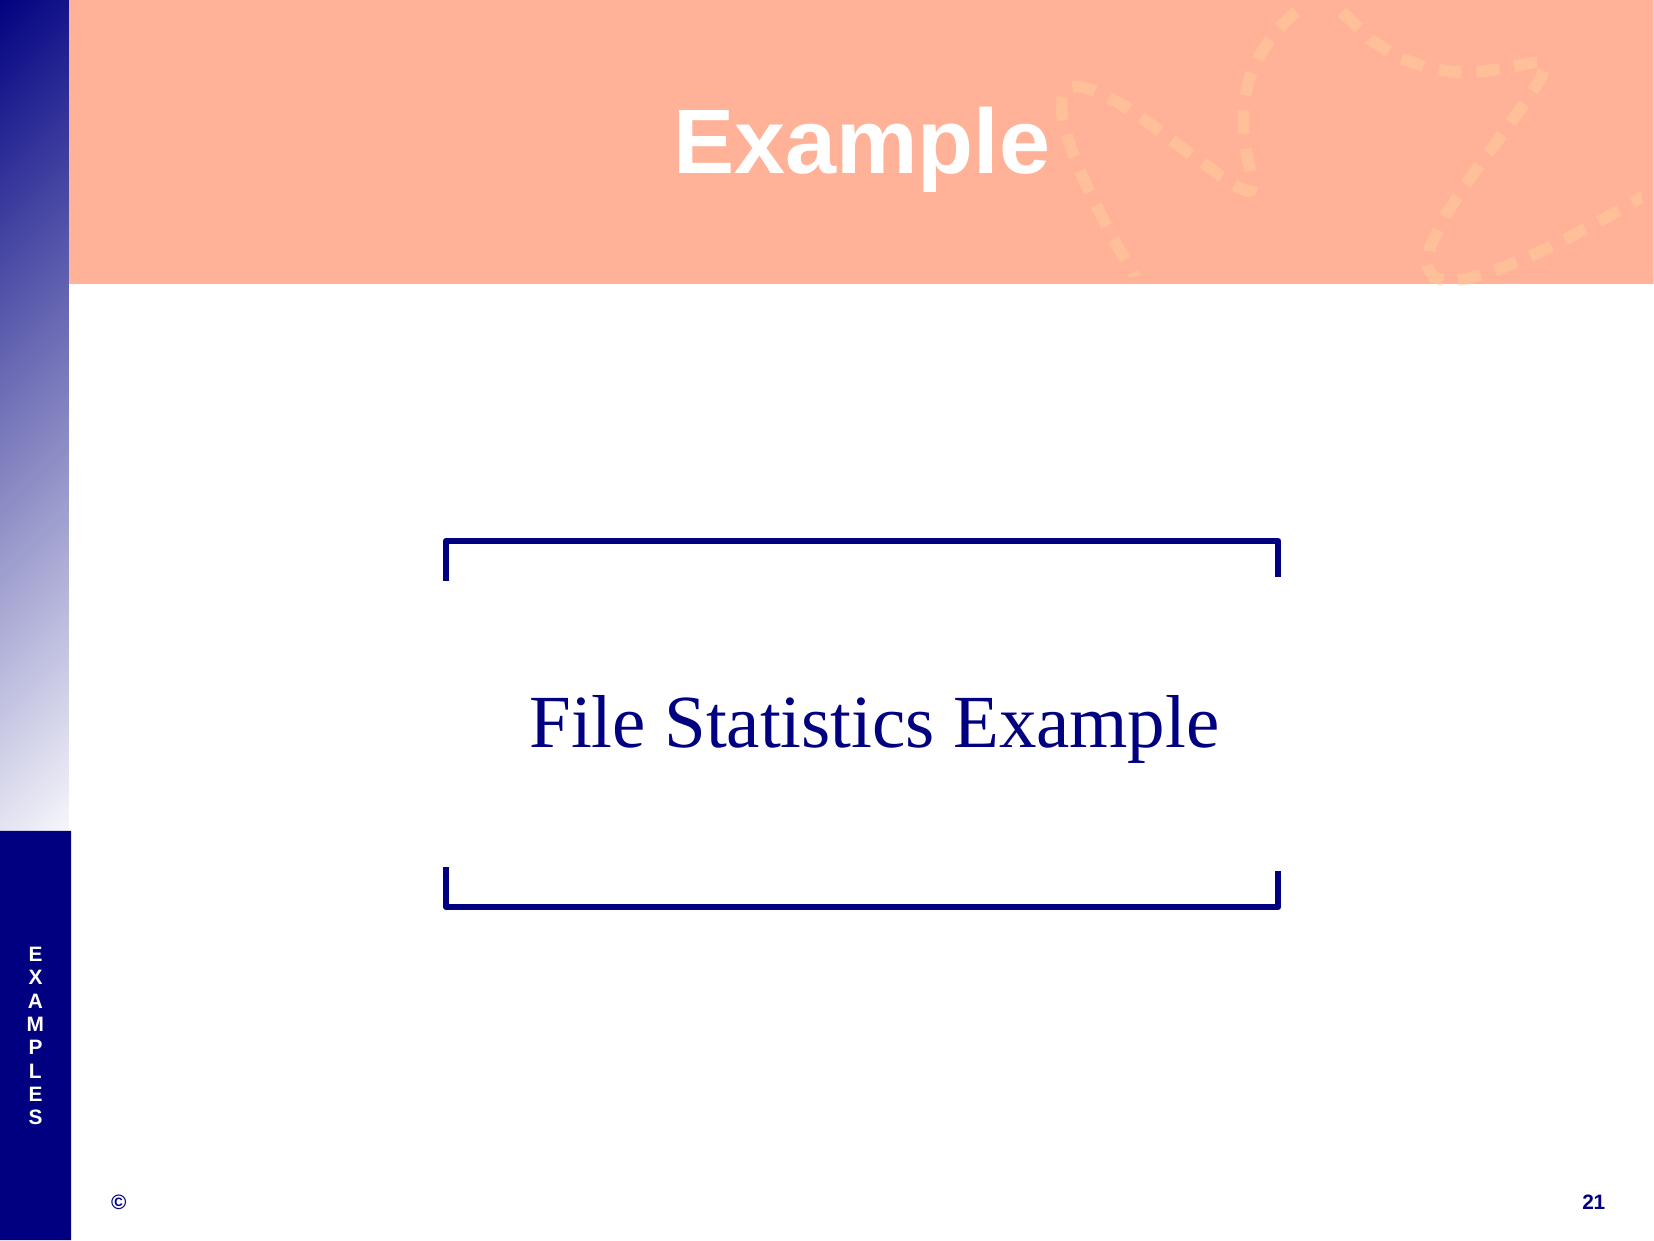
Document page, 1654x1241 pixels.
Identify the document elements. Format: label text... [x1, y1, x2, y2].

text_box E X A M P L E S [0, 831, 71, 1241]
text_box File Statistics Example [461, 513, 1263, 931]
title Example [70, 37, 1654, 246]
